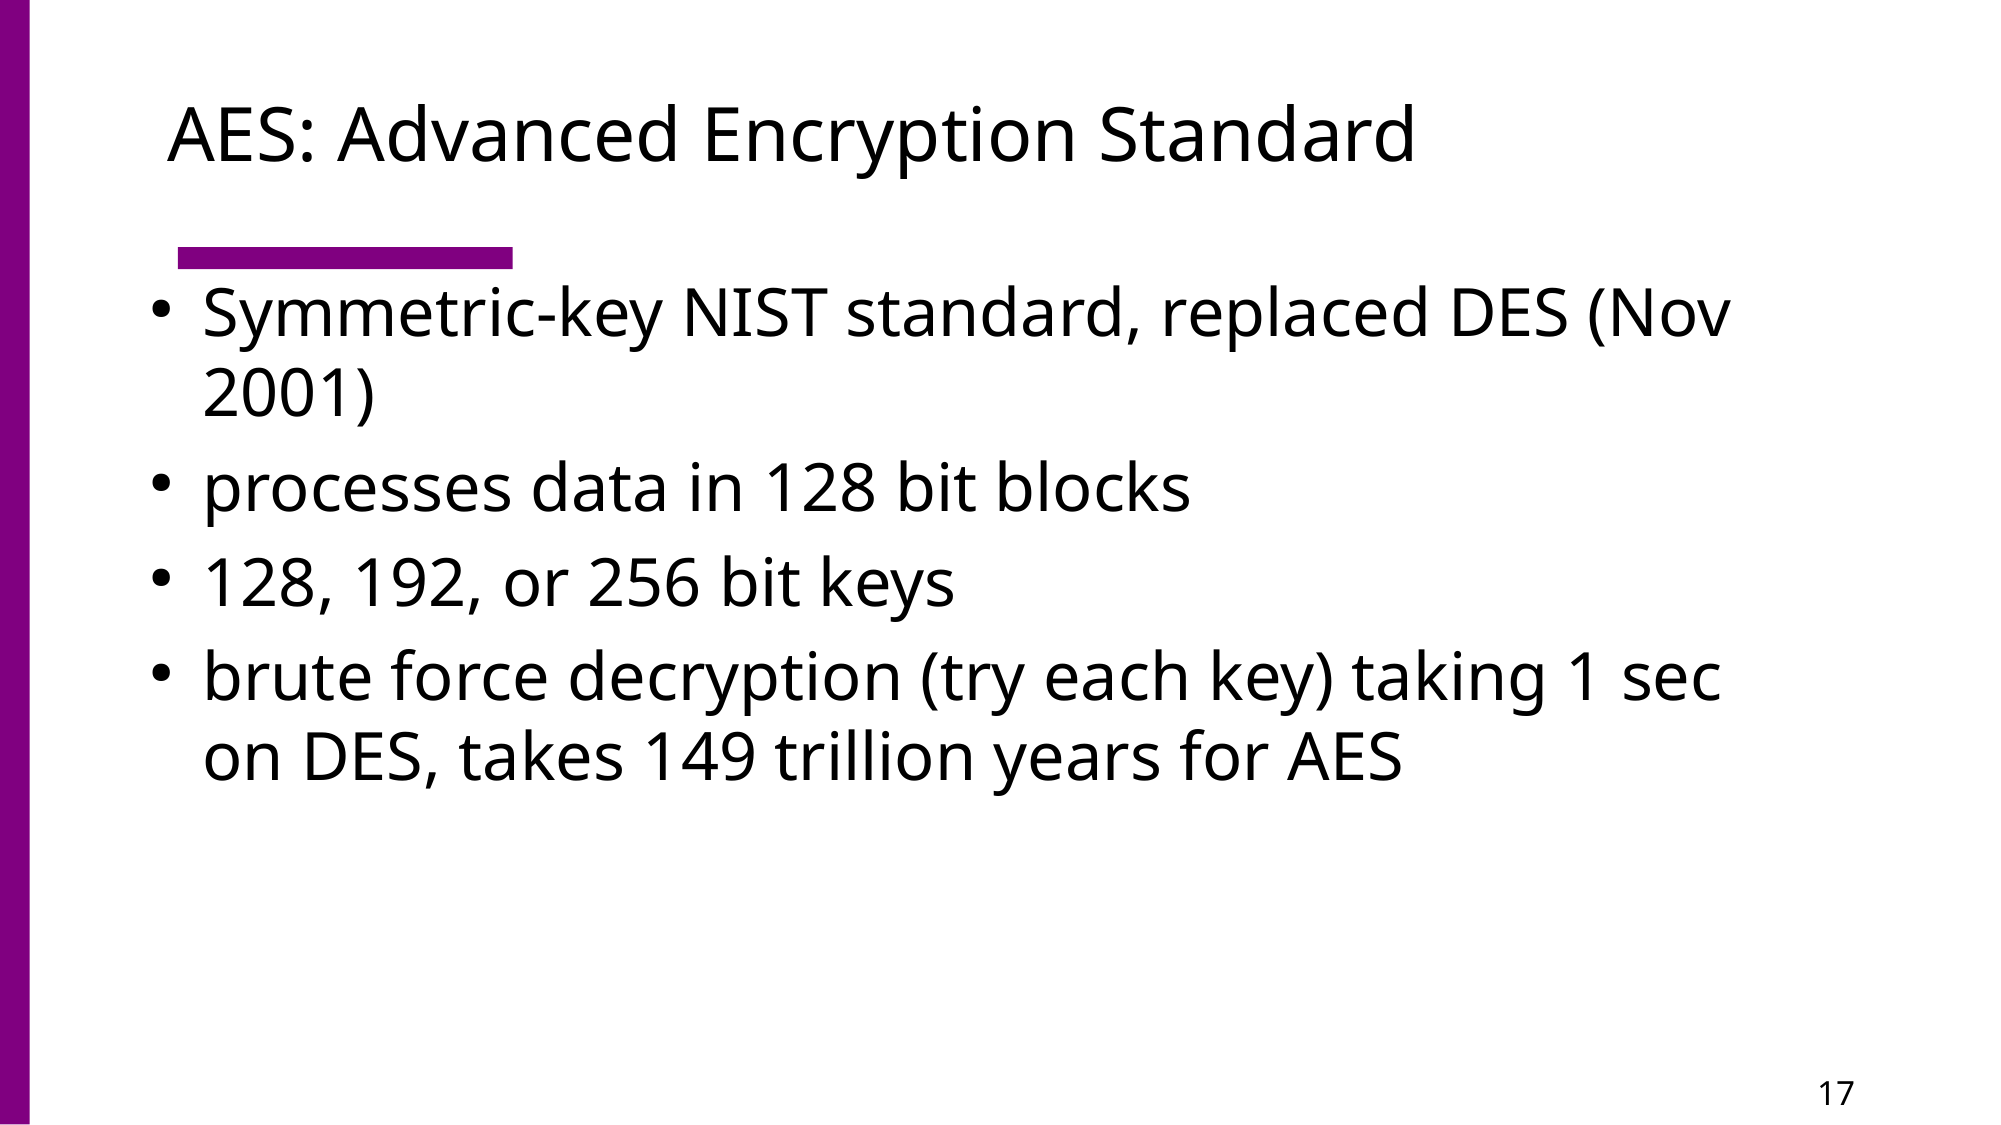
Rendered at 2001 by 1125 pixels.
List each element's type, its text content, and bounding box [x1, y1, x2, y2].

title AES: Advanced Encryption Standard [116, 37, 1912, 225]
list Symmetric-key NIST standard, replaced DES (Nov 2001) processes data in 128 bit blocks 128, 192, or 256 bit keys brute force decryption (try each key) taking 1 sec on DES, takes 149 trillion years for AES [116, 262, 1817, 1026]
